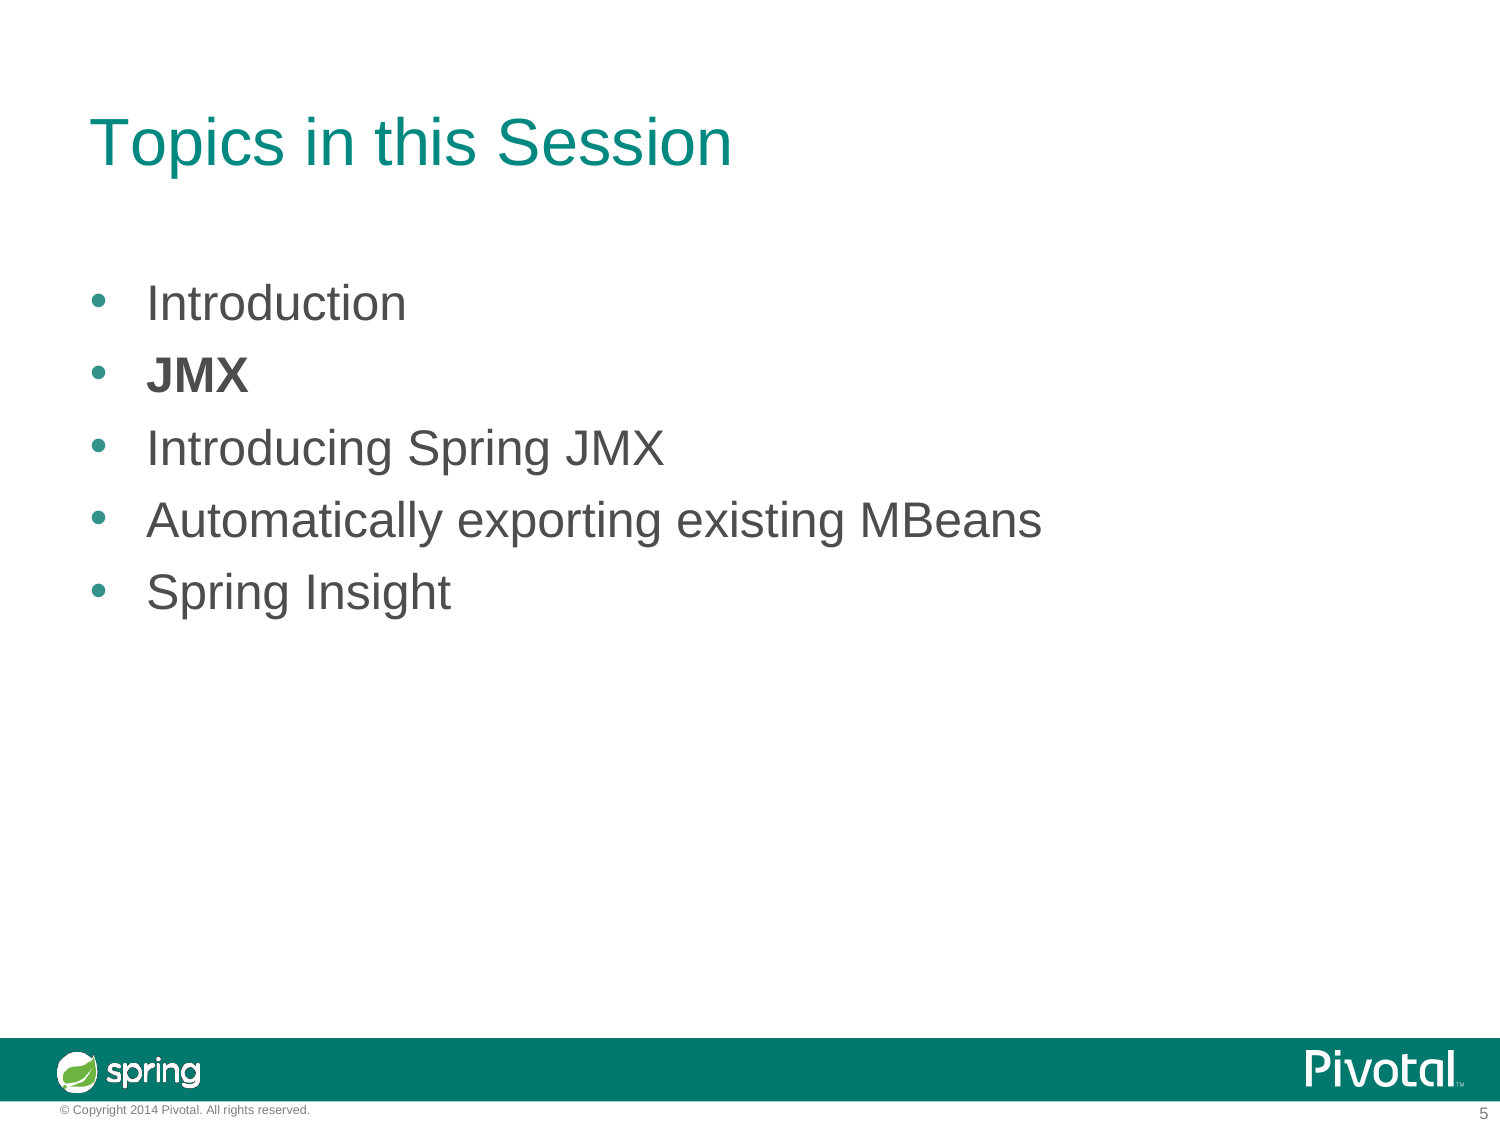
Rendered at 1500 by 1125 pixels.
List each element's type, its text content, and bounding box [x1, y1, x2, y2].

list Introduction JMX Introducing Spring JMX Automatically exporting existing MBeans Spring Insight [75, 262, 1426, 1005]
title Topics in this Session [75, 45, 1426, 233]
picture [32, 1041, 210, 1103]
picture [1306, 1050, 1464, 1087]
